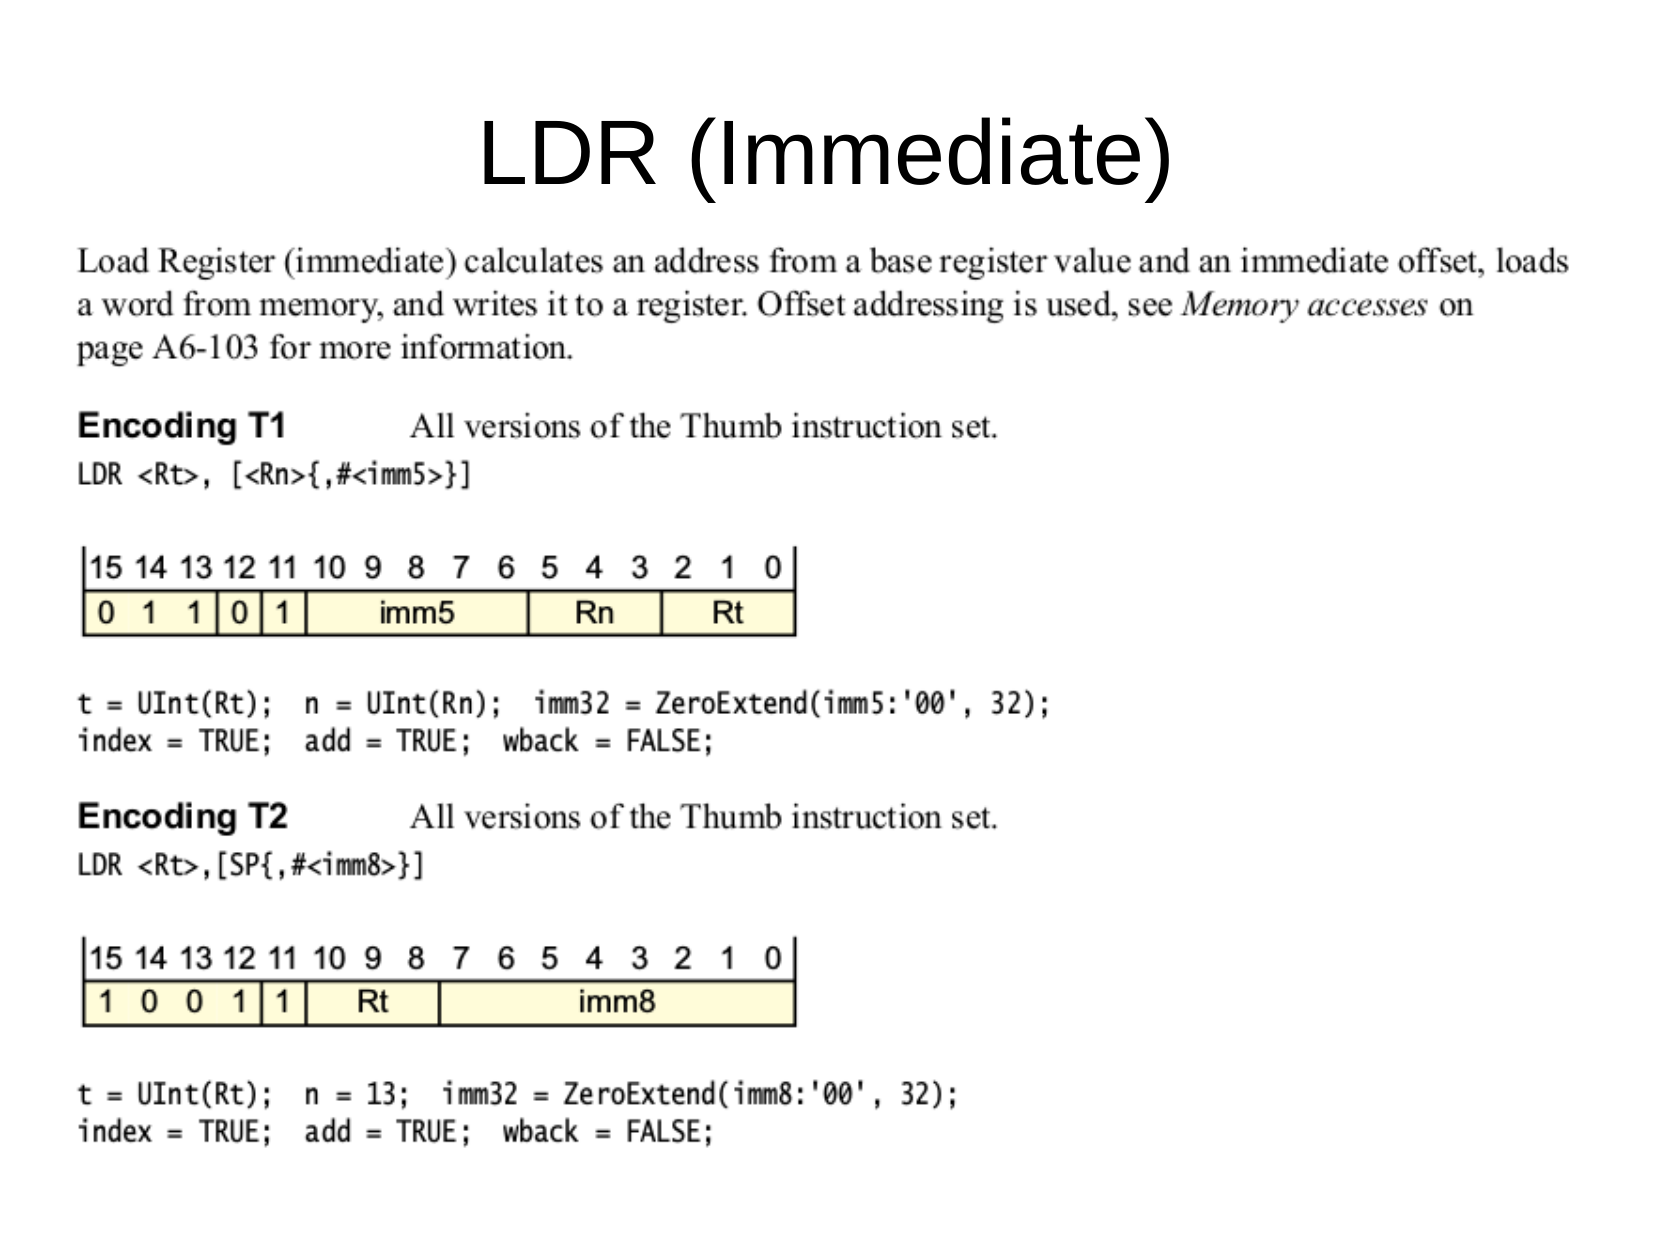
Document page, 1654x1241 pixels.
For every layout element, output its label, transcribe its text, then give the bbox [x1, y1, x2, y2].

title LDR (Immediate) [82, 49, 1571, 235]
picture [68, 235, 1584, 1161]
